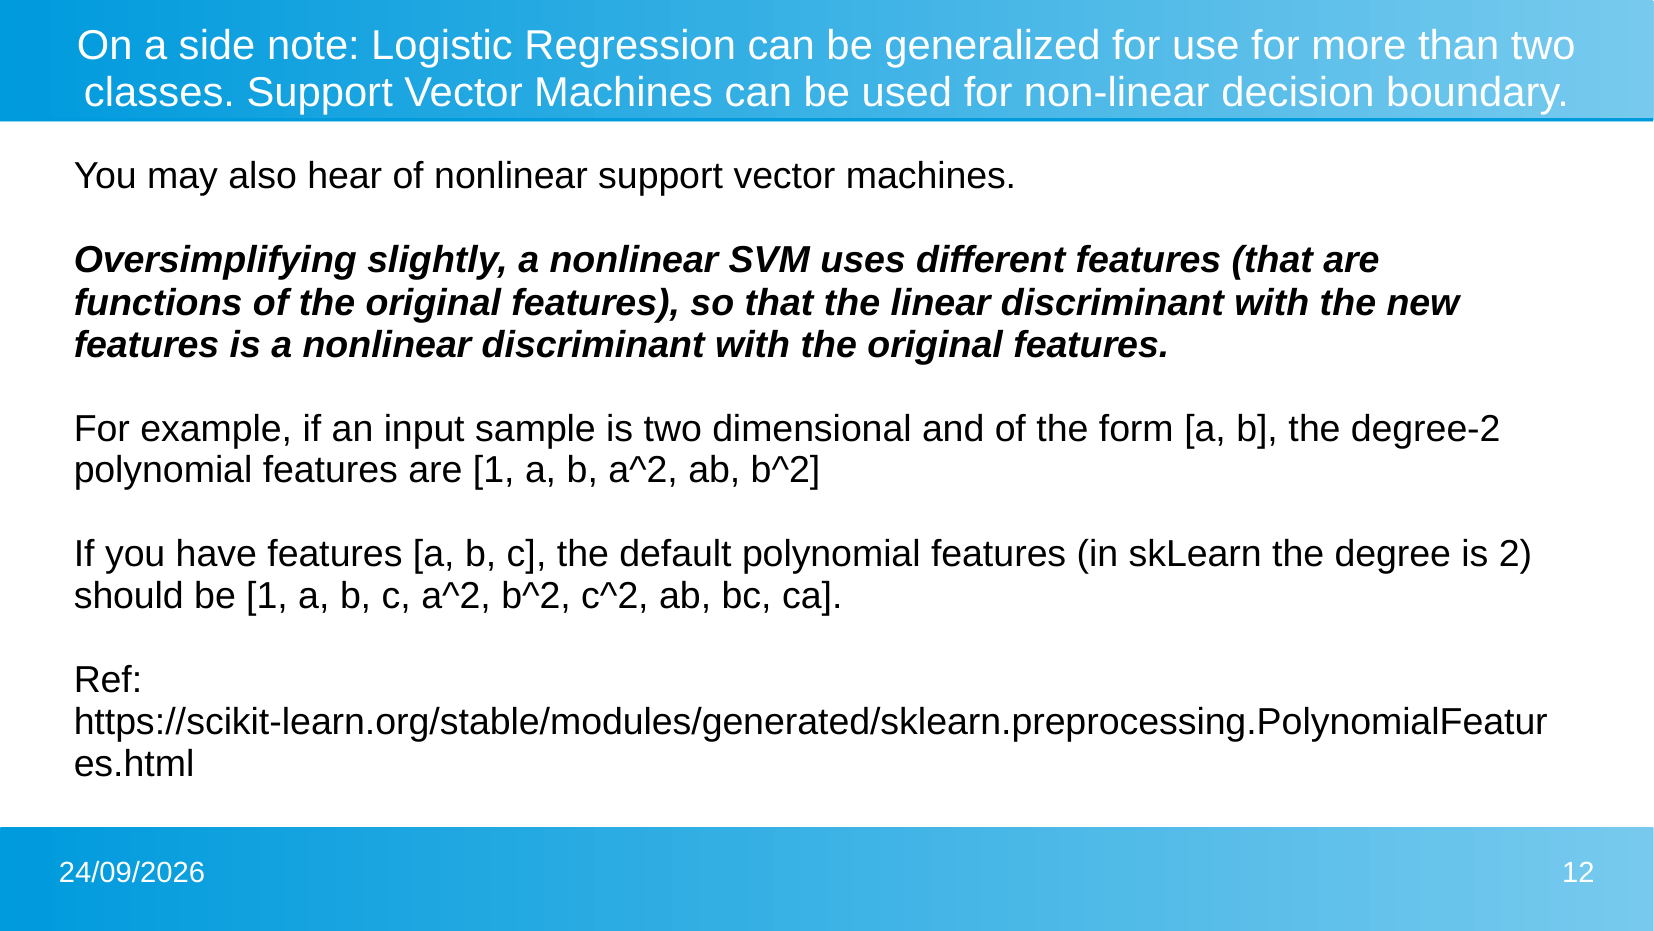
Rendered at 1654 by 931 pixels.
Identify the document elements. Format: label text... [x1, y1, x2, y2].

title On a side note: Logistic Regression can be generalized for use for more than two classes. Support Vector Machines can be used for non-linear decision boundary. [59, 22, 1595, 116]
text_box You may also hear of nonlinear support vector machines. Oversimplifying slightly, a nonlinear SVM uses different features (that are functions of the original features), so that the linear discriminant with the new features is a nonlinear discriminant with the original features. For example, if an input sample is two dimensional and of the form [a, b], the degree-2 polynomial features are [1, a, b, a^2, ab, b^2] If you have features [a, b, c], the default polynomial features (in skLearn the degree is 2) should be [1, a, b, c, a^2, b^2, c^2, ab, bc, ca]. Ref: https://scikit-learn.org/stable/modules/generated/sklearn.preprocessing.PolynomialFeatures.html [59, 147, 1565, 877]
